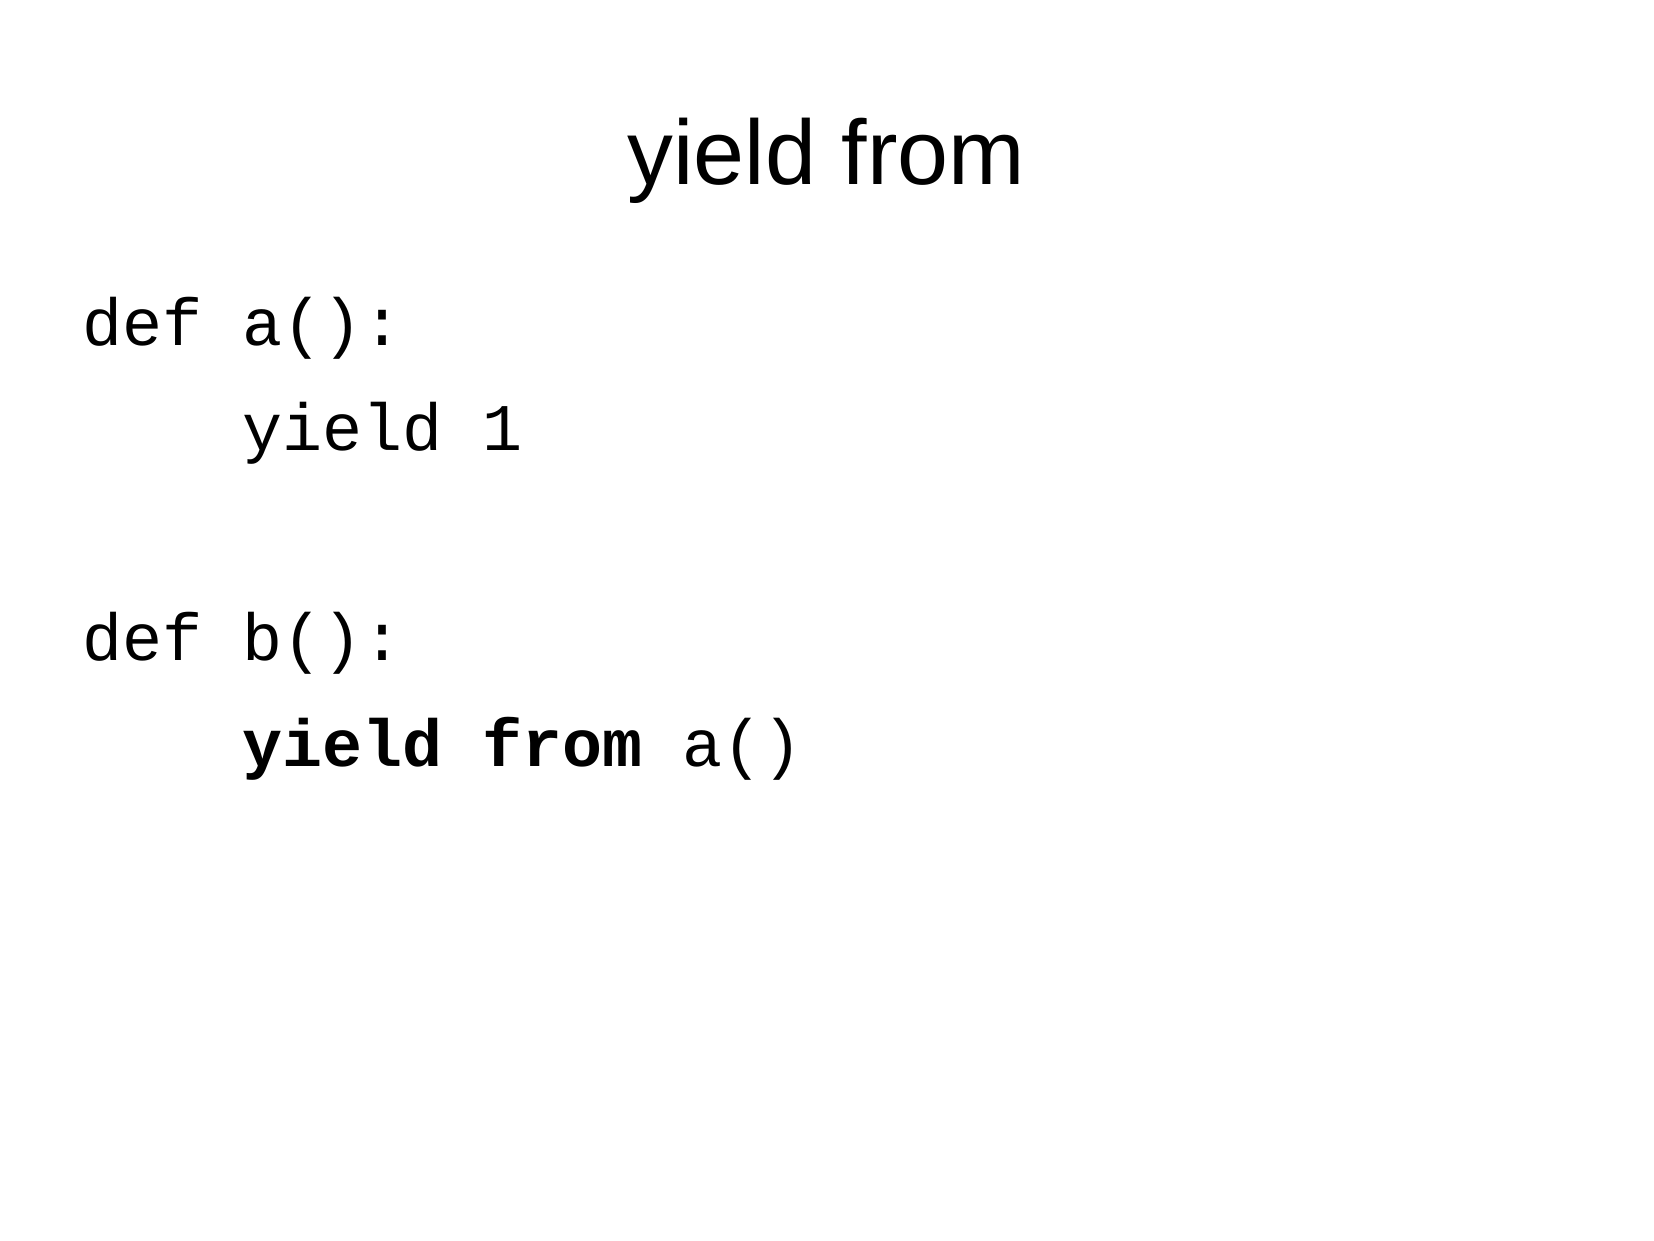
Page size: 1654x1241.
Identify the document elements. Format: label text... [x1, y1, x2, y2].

title yield from [82, 49, 1571, 257]
list def a(): yield 1 def b(): yield from a() [82, 290, 1571, 1010]
